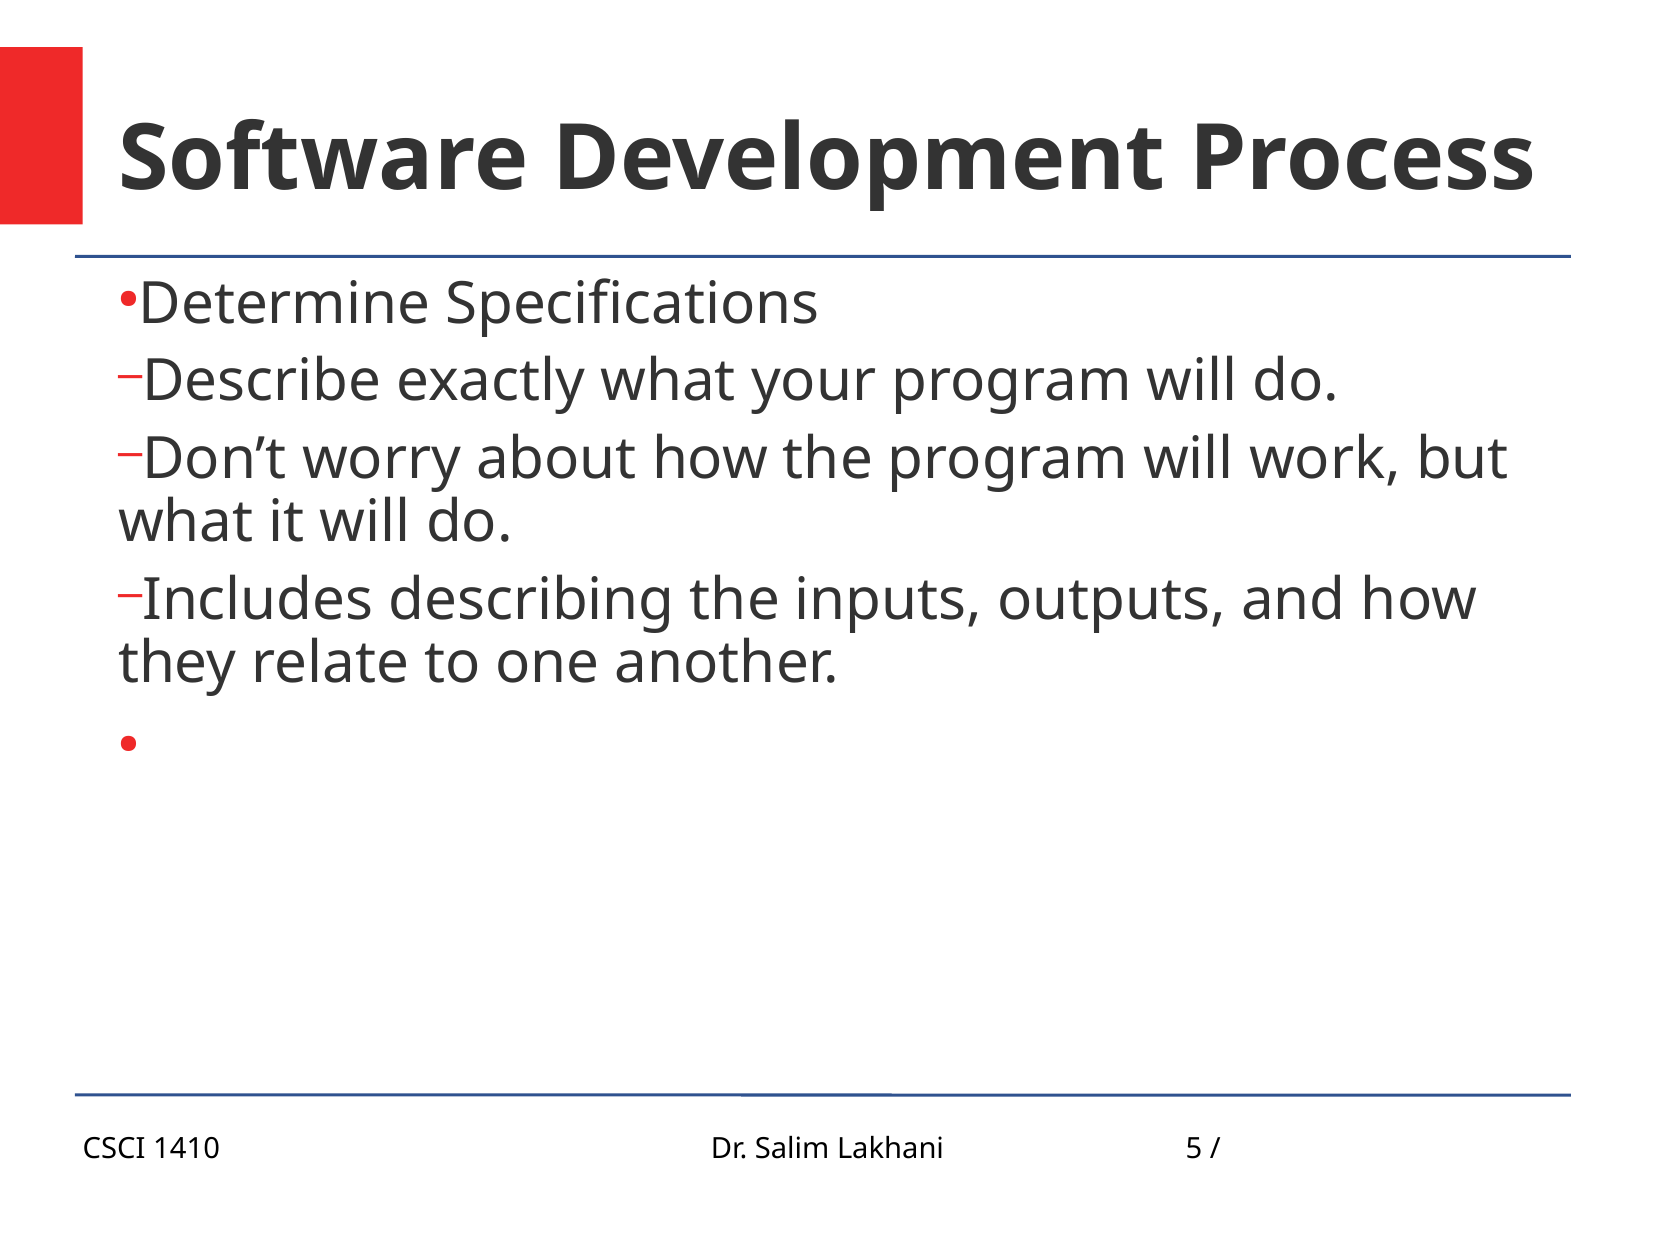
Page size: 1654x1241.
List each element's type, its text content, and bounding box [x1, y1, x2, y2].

text_box / [1185, 1129, 1571, 1216]
text_box Dr. Salim Lakhani [565, 1129, 1090, 1216]
text_box CSCI 1410 [82, 1129, 468, 1216]
list Determine Specifications Describe exactly what your program will do. Don’t worry about how the program will work, but what it will do. Includes describing the inputs, outputs, and how they relate to one another. [118, 265, 1536, 1081]
title Software Development Process [118, 49, 1571, 257]
